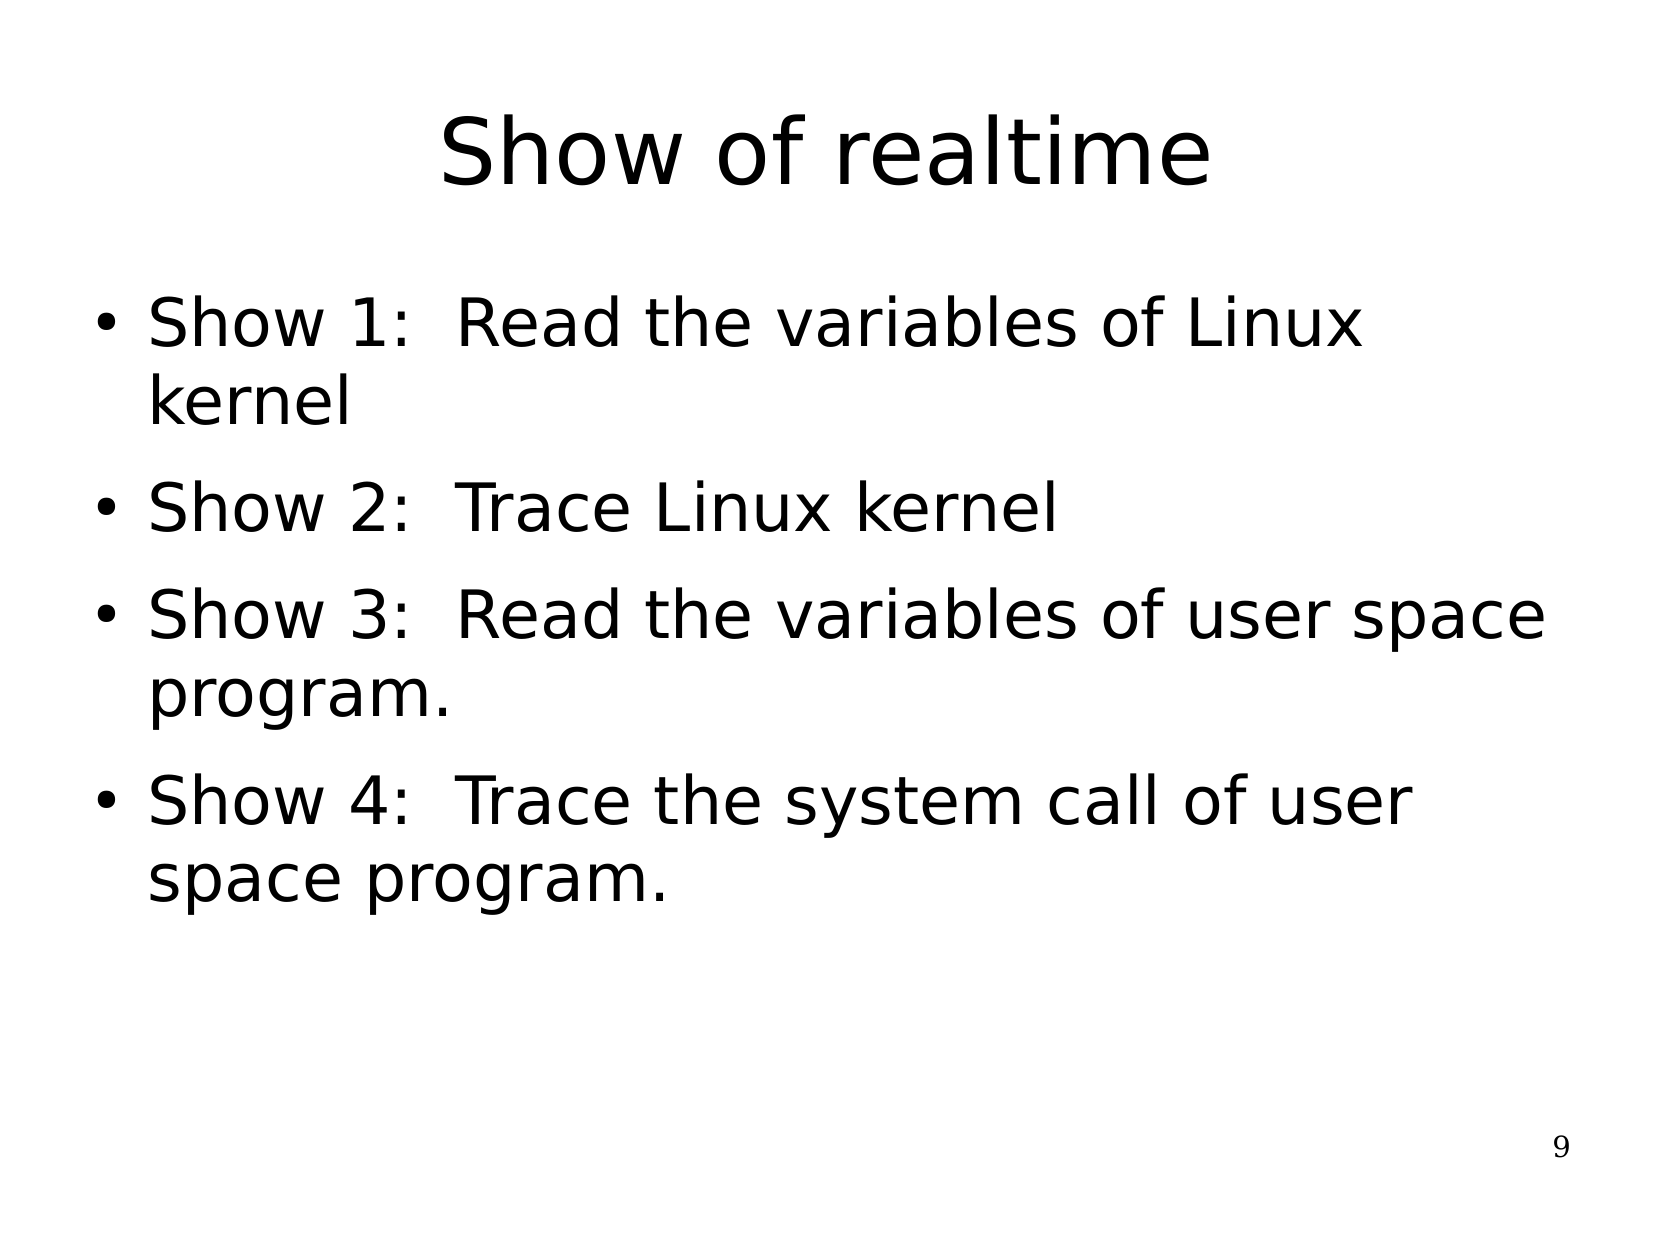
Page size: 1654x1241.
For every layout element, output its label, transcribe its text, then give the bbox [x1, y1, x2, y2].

title Show of realtime [82, 49, 1571, 257]
list Show 1: Read the variables of Linux kernel Show 2: Trace Linux kernel Show 3: Read the variables of user space program. Show 4: Trace the system call of user space program. [76, 284, 1565, 1004]
